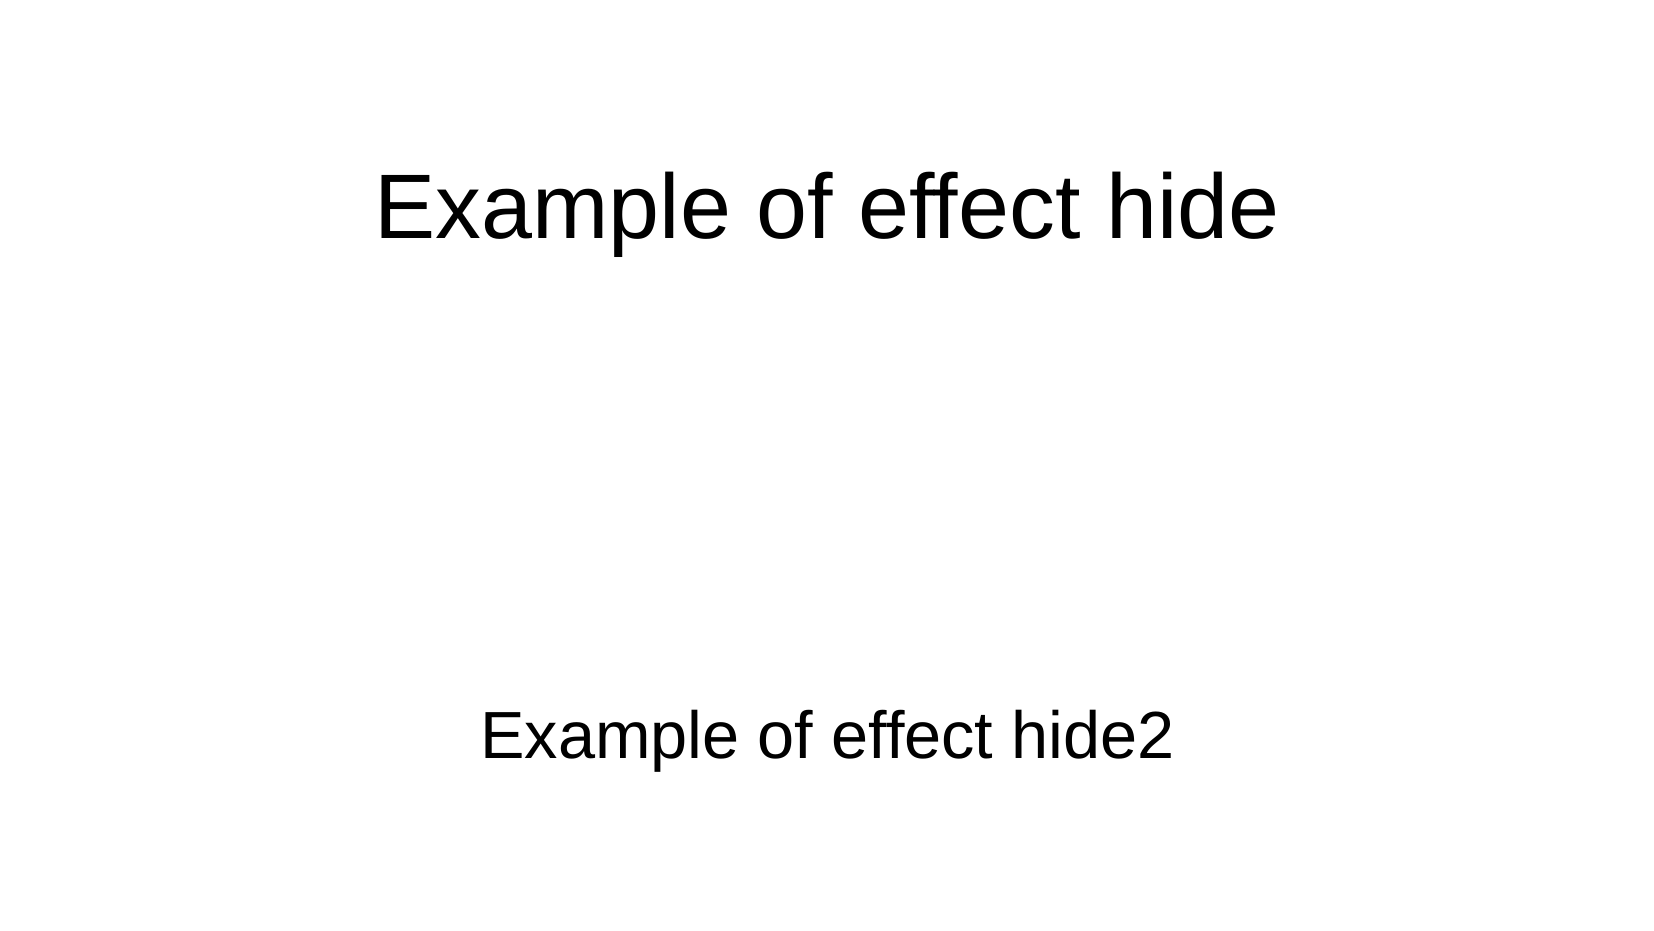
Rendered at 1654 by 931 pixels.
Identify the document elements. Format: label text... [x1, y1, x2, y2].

title Example of effect hide [121, 102, 1534, 311]
subtitle Example of effect hide2 [121, 344, 1534, 931]
